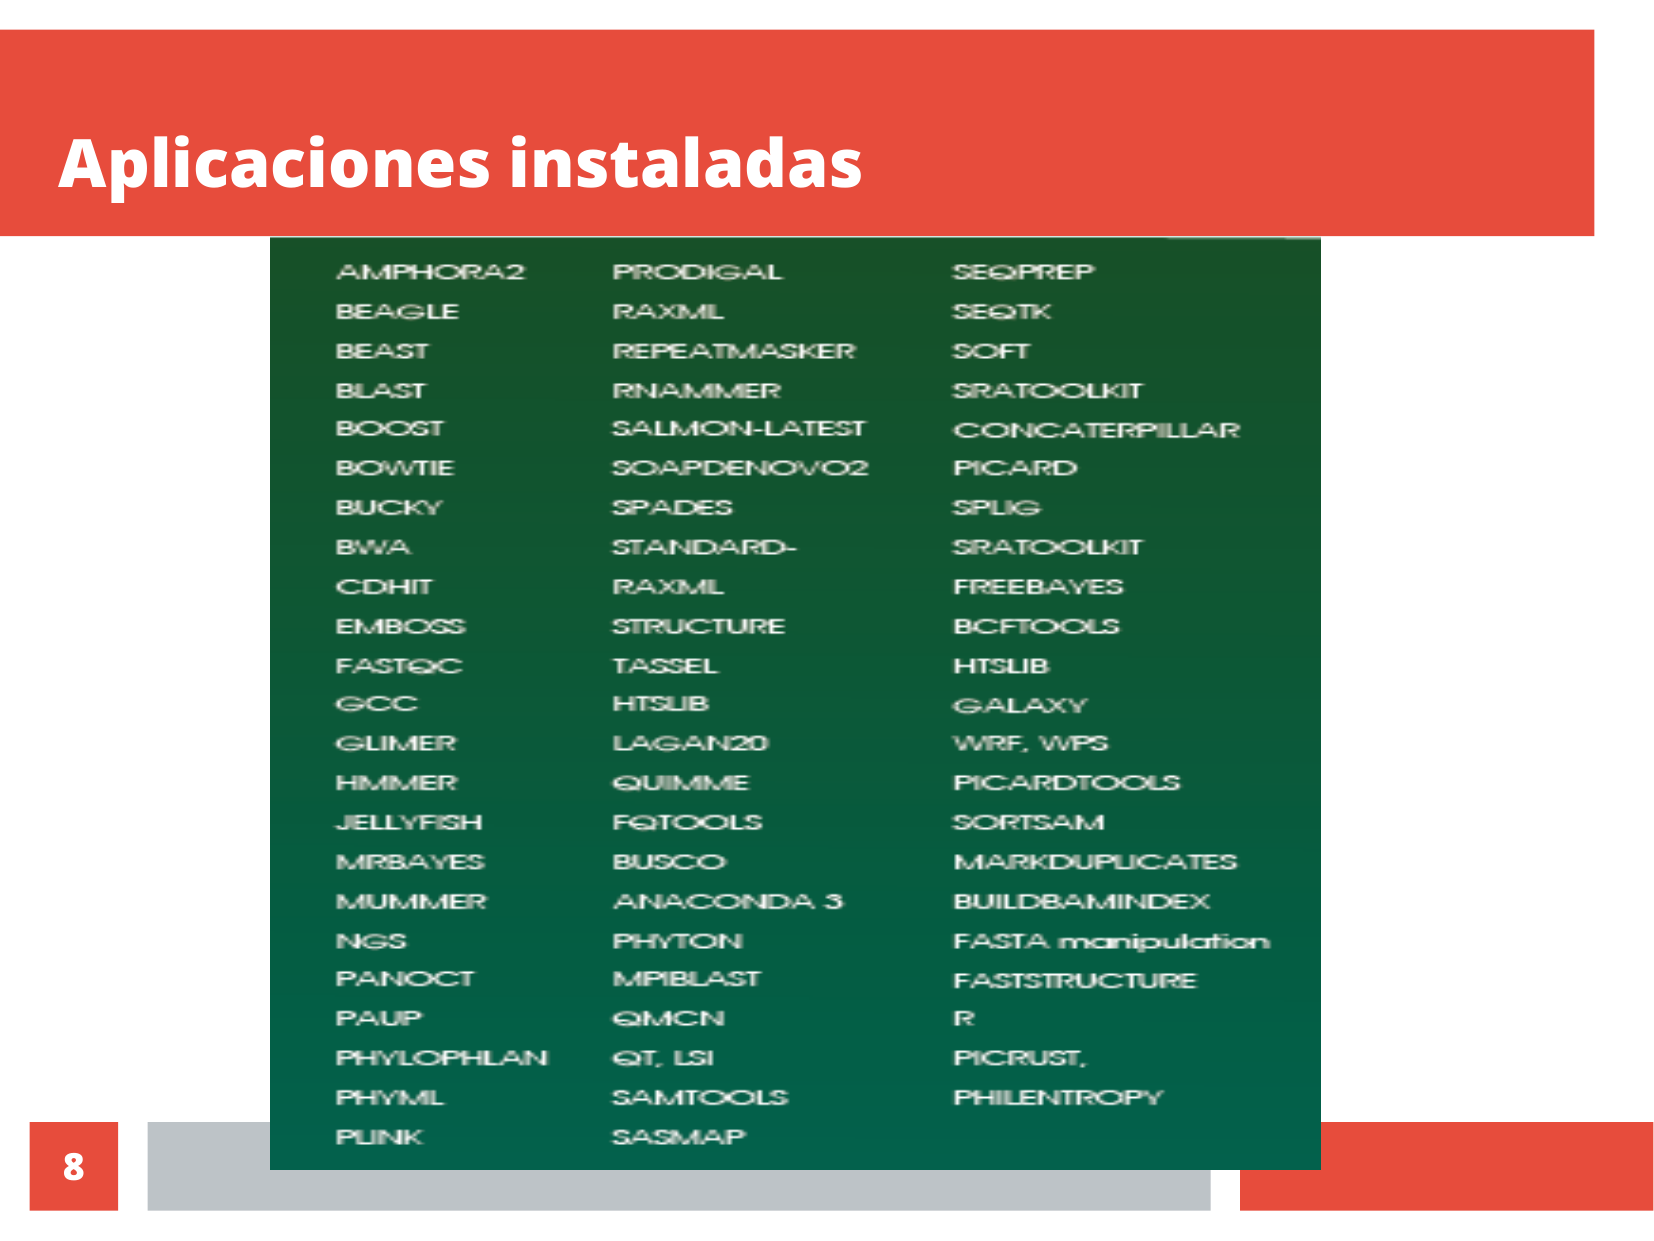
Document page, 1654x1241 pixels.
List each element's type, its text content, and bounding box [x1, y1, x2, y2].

picture [270, 236, 1321, 1171]
title Aplicaciones instaladas [59, 59, 1595, 207]
